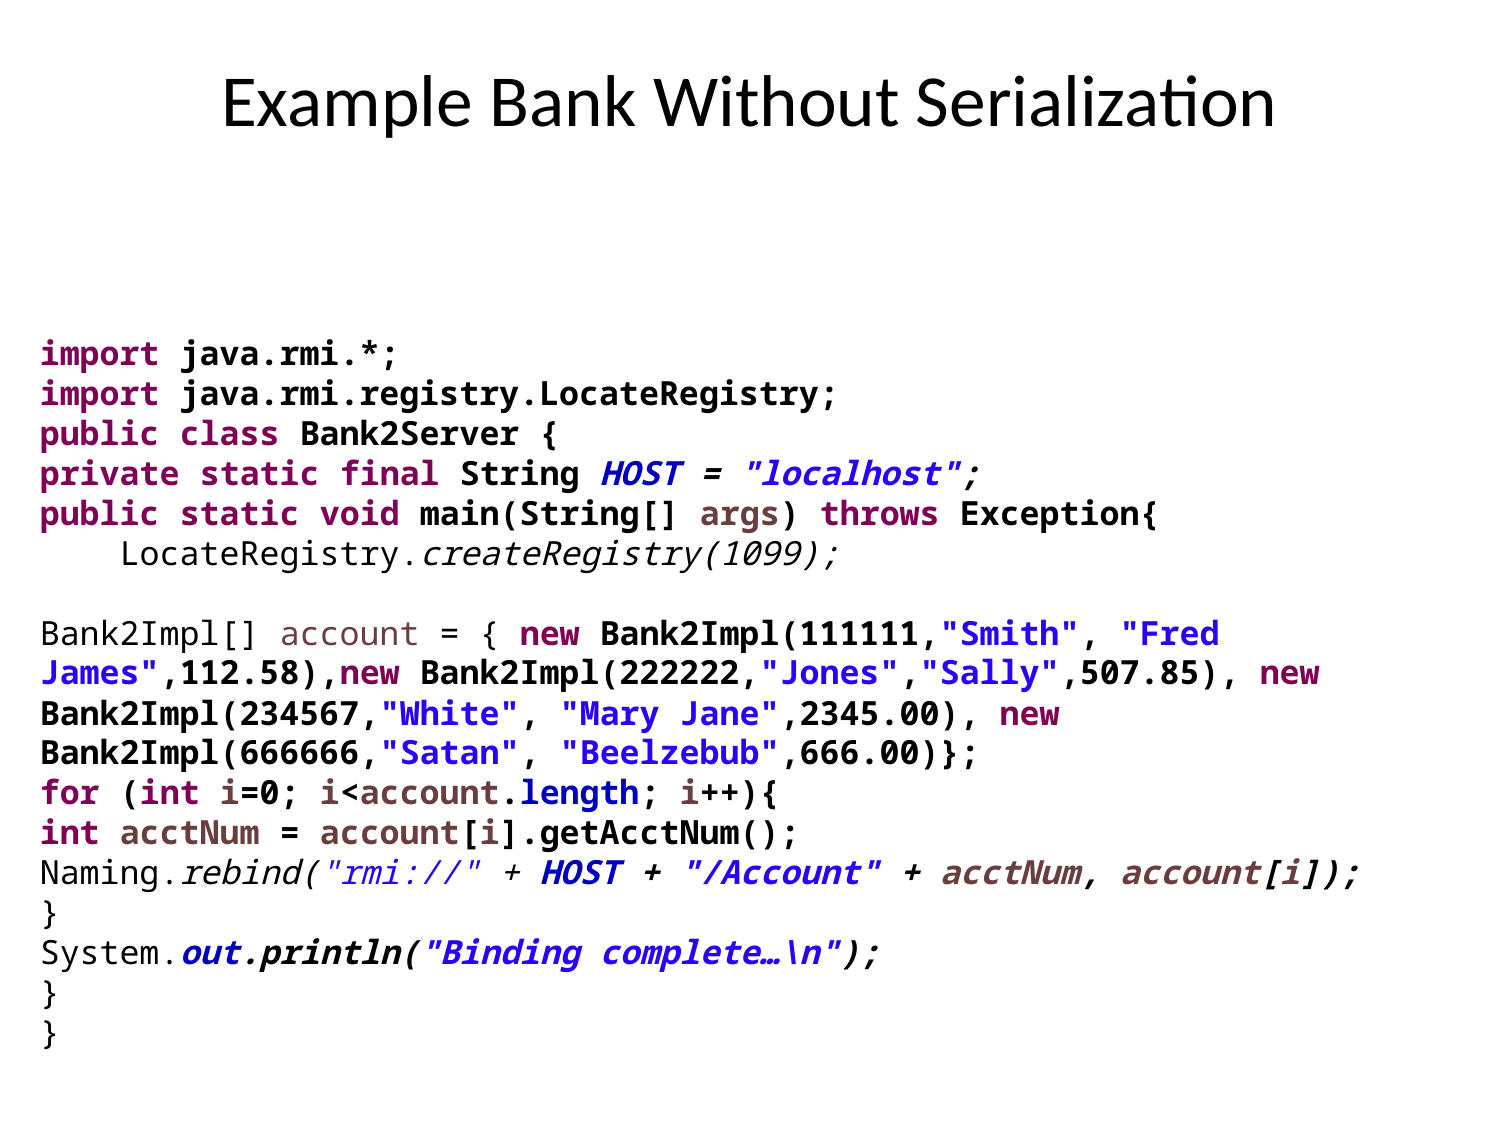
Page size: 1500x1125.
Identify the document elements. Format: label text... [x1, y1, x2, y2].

text_box import java.rmi.*; import java.rmi.registry.LocateRegistry; public class Bank2Server { private static final String HOST = "localhost"; public static void main(String[] args) throws Exception{ LocateRegistry.createRegistry(1099); Bank2Impl[] account = { new Bank2Impl(111111,"Smith", "Fred James",112.58),new Bank2Impl(222222,"Jones","Sally",507.85), new Bank2Impl(234567,"White", "Mary Jane",2345.00), new Bank2Impl(666666,"Satan", "Beelzebub",666.00)}; for (int i=0; i<account.length; i++){ int acctNum = account[i].getAcctNum(); Naming.rebind("rmi://" + HOST + "/Account" + acctNum, account[i]); } System.out.println("Binding complete…\n"); } } [24, 324, 1488, 1059]
title Example Bank Without Serialization [75, 45, 1425, 150]
